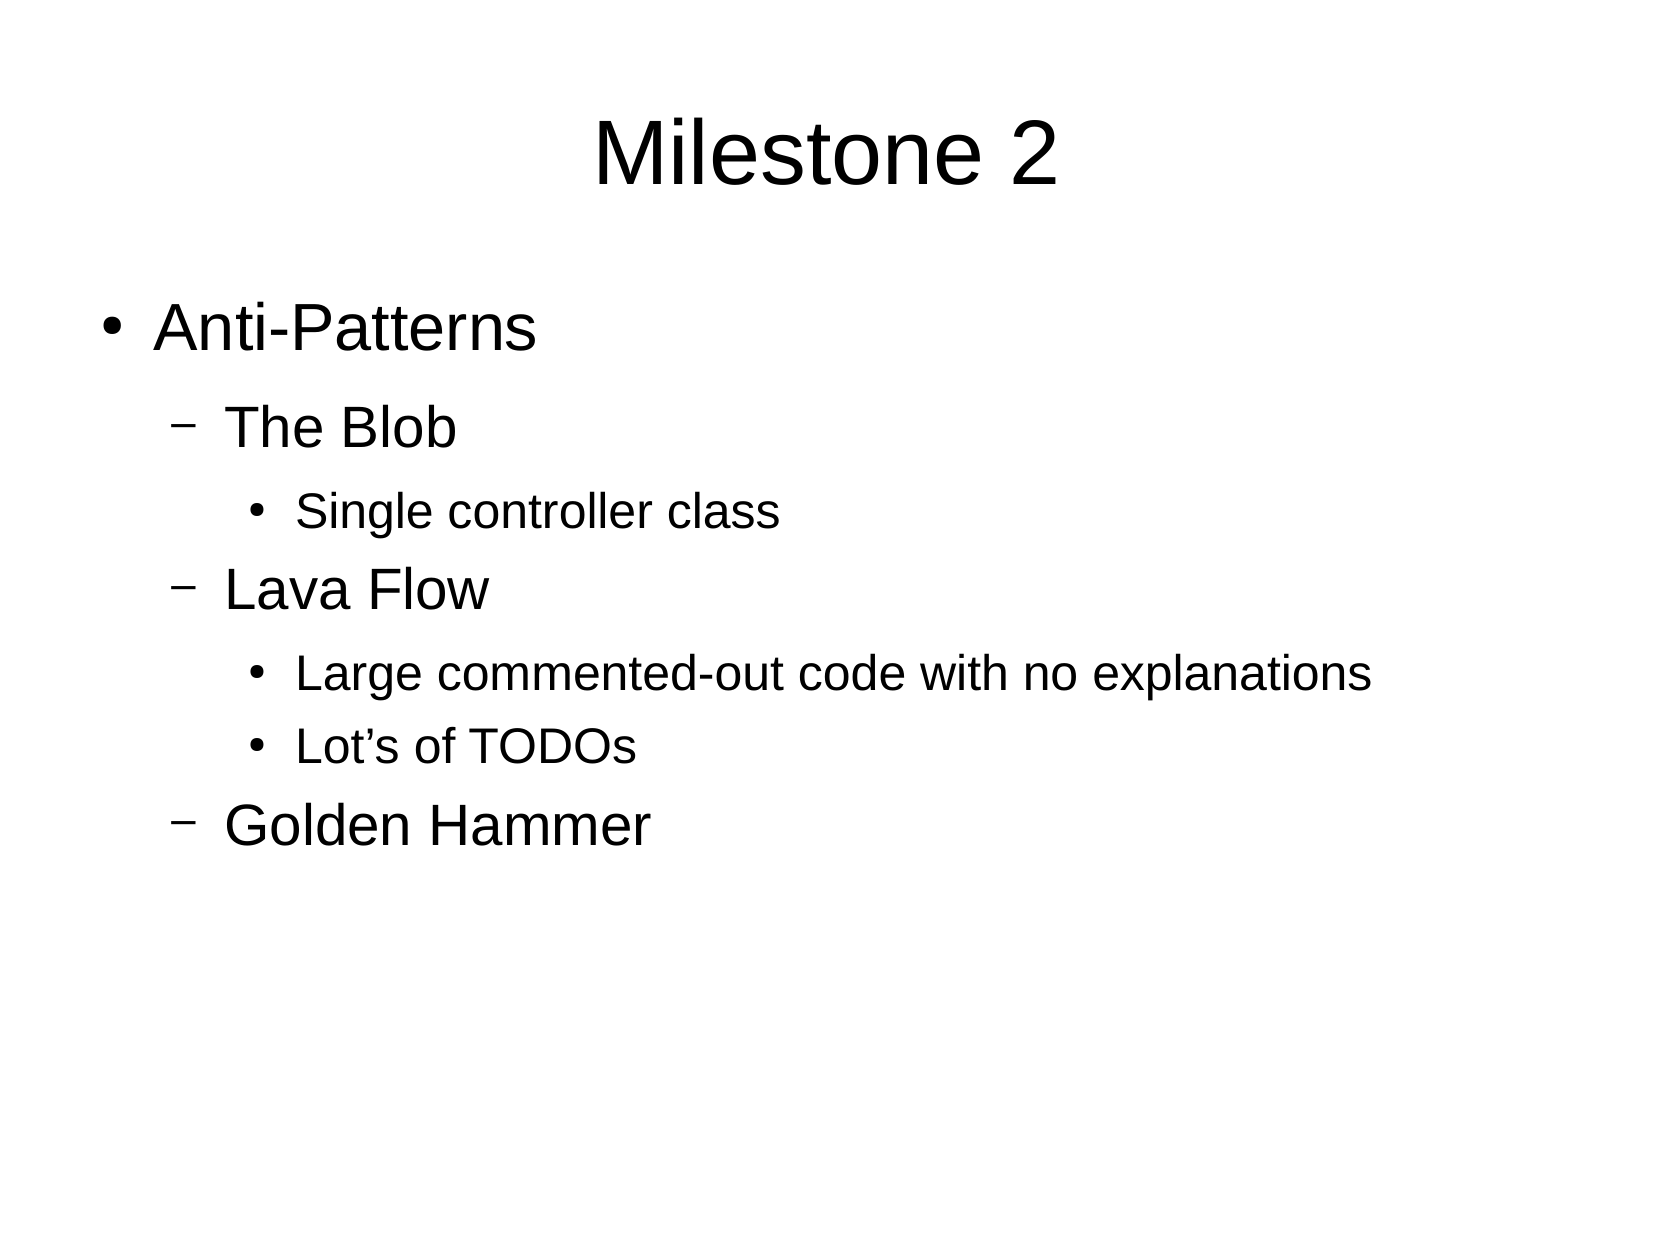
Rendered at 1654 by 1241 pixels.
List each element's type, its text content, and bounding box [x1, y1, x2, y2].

title Milestone 2 [82, 49, 1571, 257]
list Anti-Patterns The Blob Single controller class Lava Flow Large commented-out code with no explanations Lot’s of TODOs Golden Hammer [82, 290, 1571, 1010]
